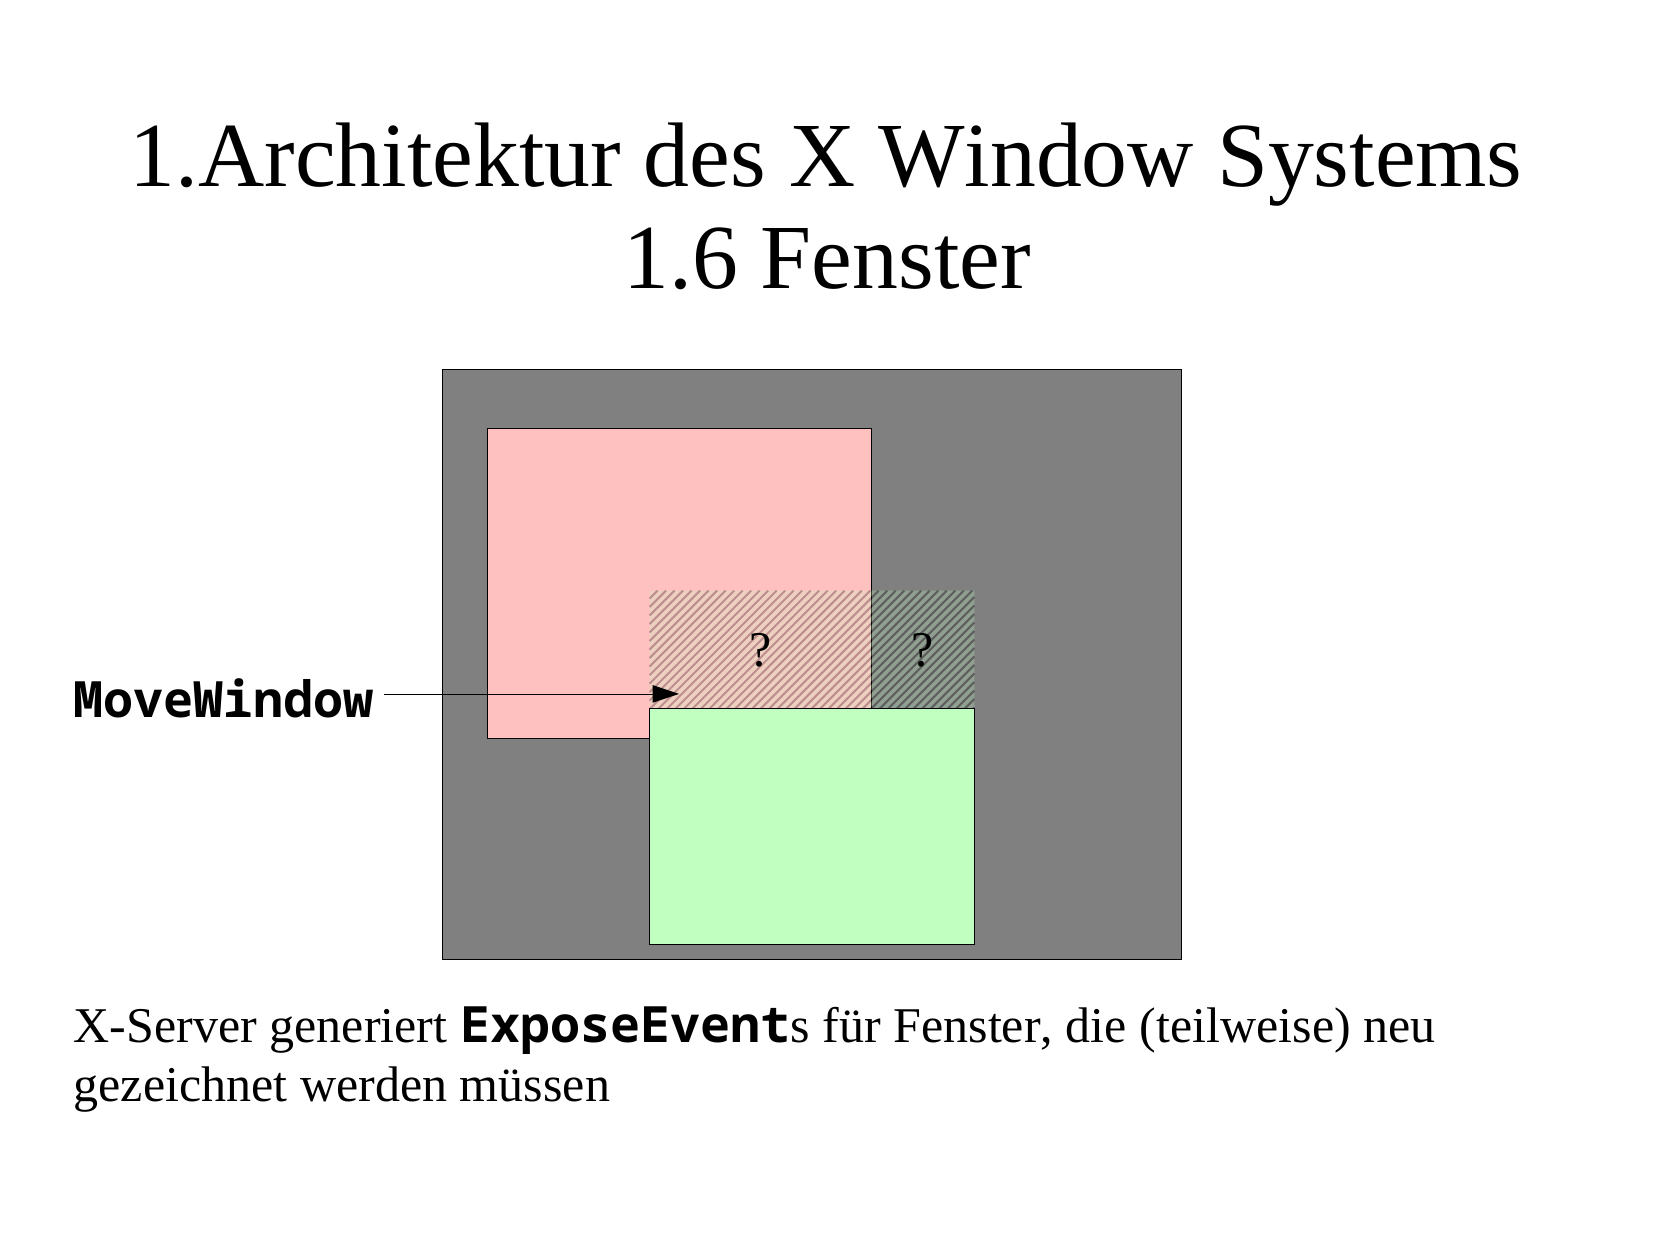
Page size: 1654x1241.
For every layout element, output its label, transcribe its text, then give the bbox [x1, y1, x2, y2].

text_box ? [649, 590, 871, 709]
text_box MoveWindow [73, 664, 374, 727]
title 1.Architektur des X Window Systems 1.6 Fenster [121, 102, 1534, 311]
text_box [442, 369, 1182, 960]
text_box ? [871, 590, 975, 709]
text_box X-Server generiert ExposeEvents für Fenster, die (teilweise) neu gezeichnet werden müssen [73, 989, 1536, 1108]
